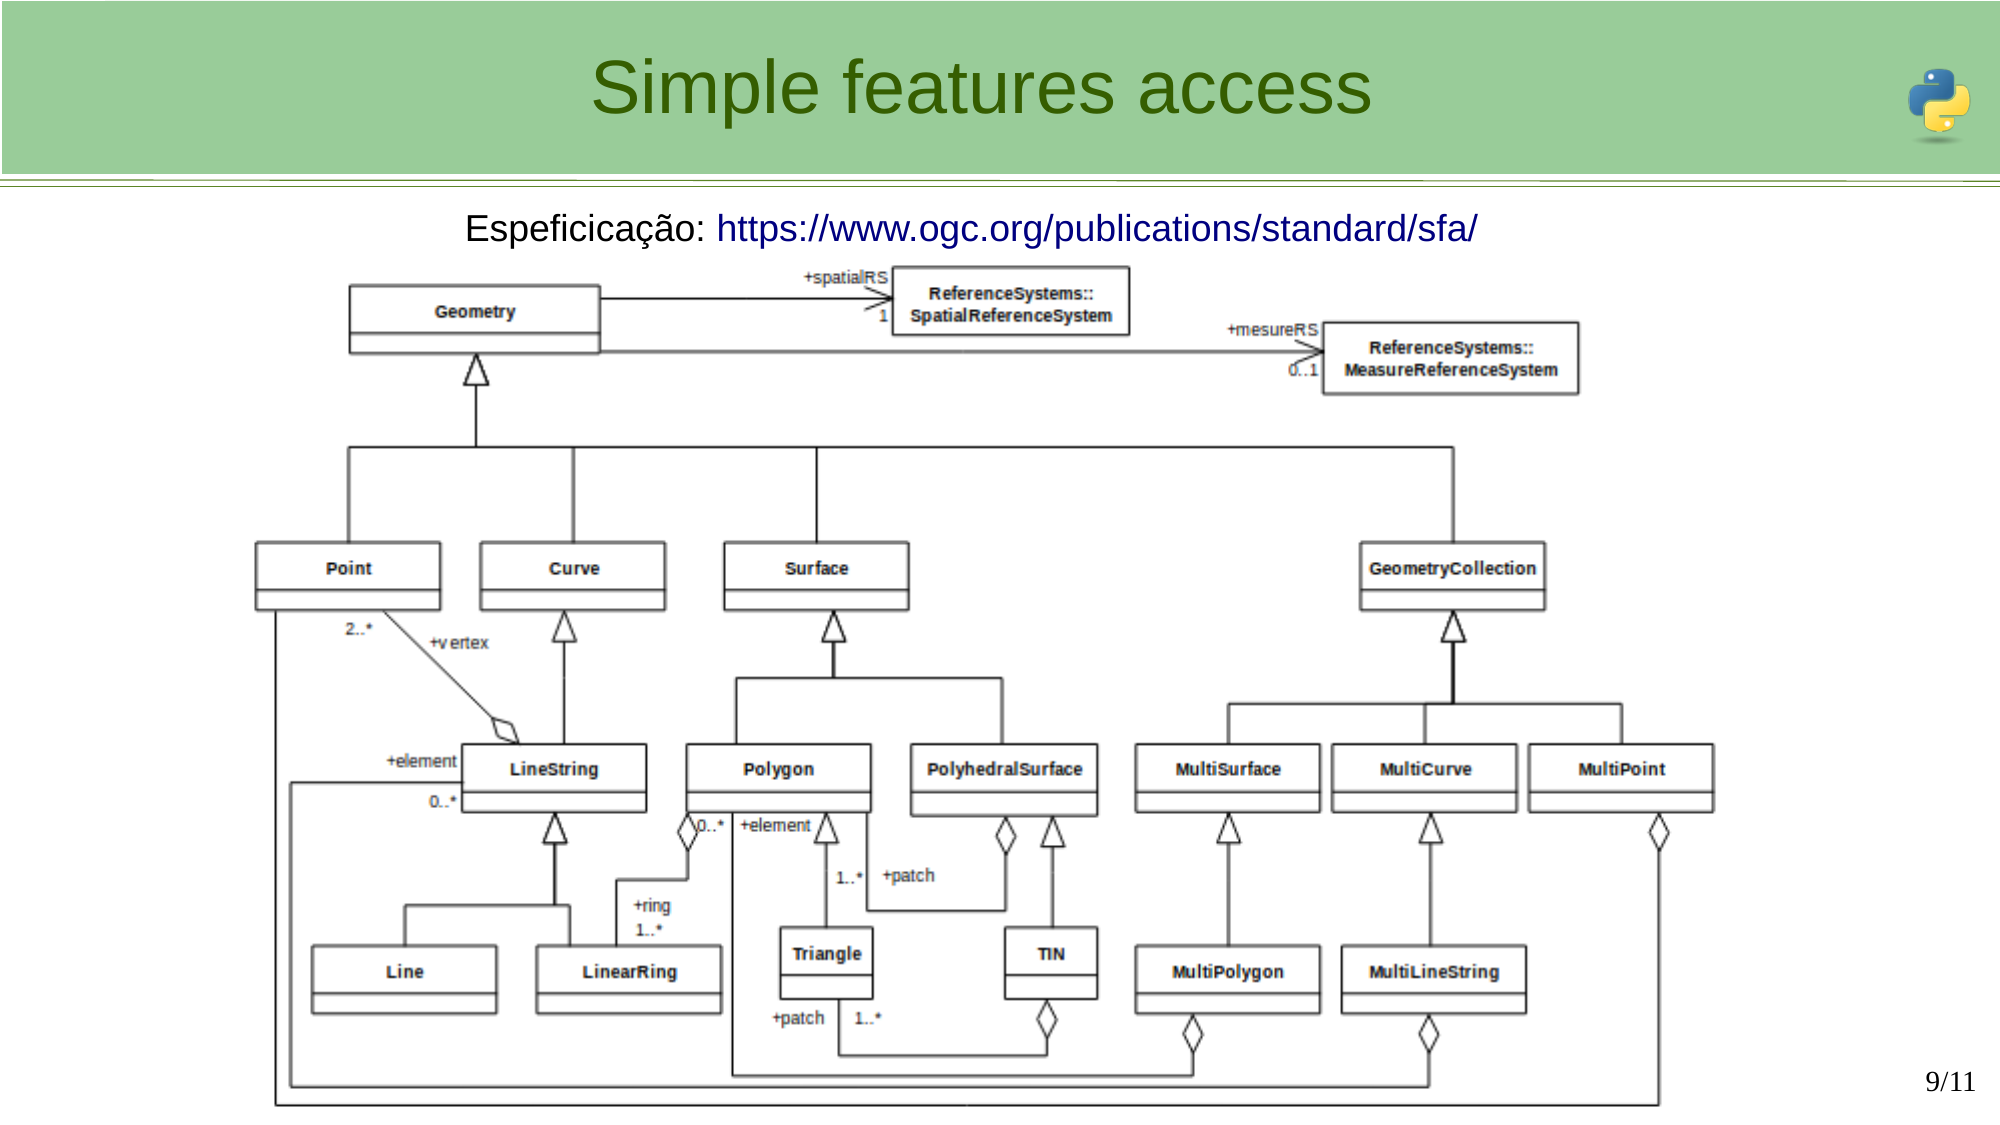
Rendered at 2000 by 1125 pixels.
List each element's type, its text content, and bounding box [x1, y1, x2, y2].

picture [225, 264, 1732, 1125]
text_box Espeficicação: https://www.ogc.org/publications/standard/sfa/ [450, 199, 1557, 257]
title Simple features access [105, 0, 1861, 174]
picture [1901, 59, 1979, 148]
